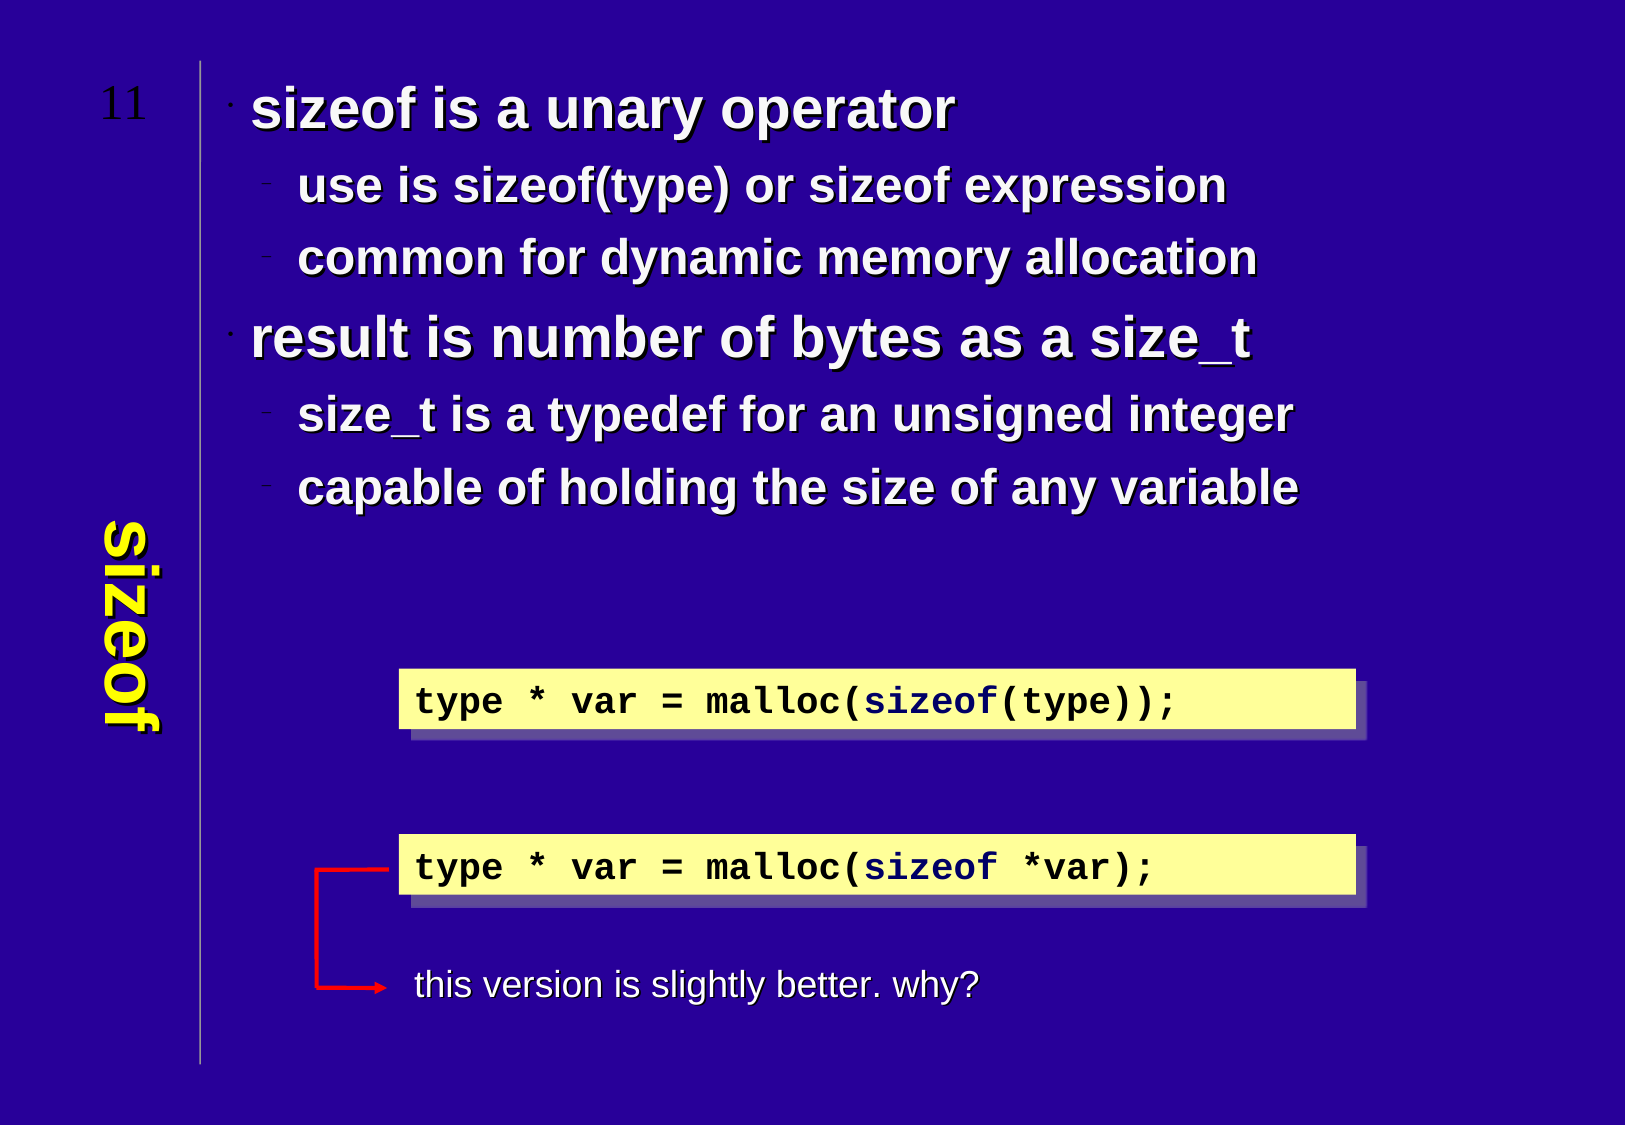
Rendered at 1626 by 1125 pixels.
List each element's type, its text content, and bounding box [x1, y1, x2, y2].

list sizeof is a unary operator use is sizeof(type) or sizeof expression common for dynamic memory allocation result is number of bytes as a size_t size_t is a typedef for an unsigned integer capable of holding the size of any variable [212, 62, 1550, 1063]
text_box type * var = malloc(sizeof(type)); [398, 668, 1356, 730]
text_box this version is slightly better. why? [398, 952, 1038, 1013]
title sizeof [50, 187, 188, 1063]
text_box type * var = malloc(sizeof *var); [398, 834, 1356, 895]
